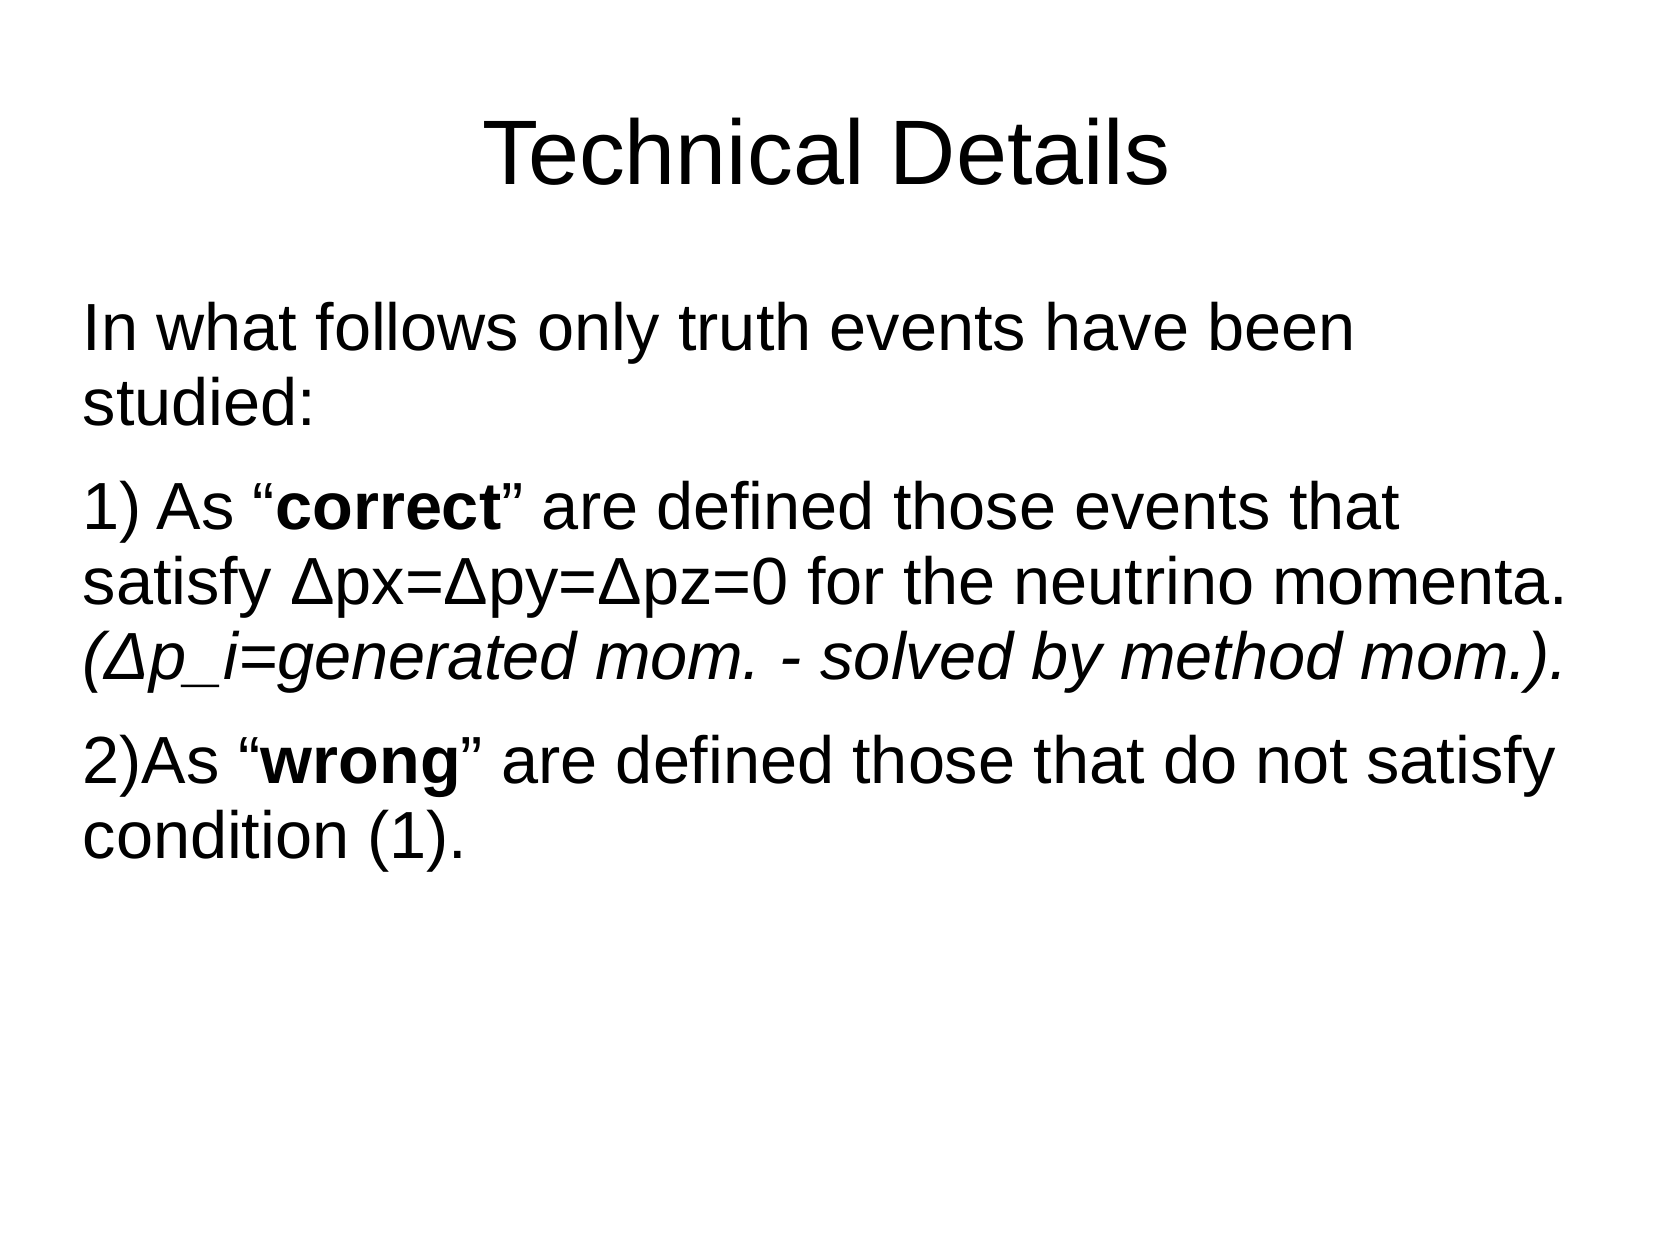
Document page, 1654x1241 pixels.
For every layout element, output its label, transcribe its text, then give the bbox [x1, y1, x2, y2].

title Technical Details [82, 49, 1571, 257]
list In what follows only truth events have been studied: 1) As “correct” are defined those events that satisfy Δpx=Δpy=Δpz=0 for the neutrino momenta. (Δp_i=generated mom. - solved by method mom.). 2)As “wrong” are defined those that do not satisfy condition (1). [82, 290, 1571, 1010]
